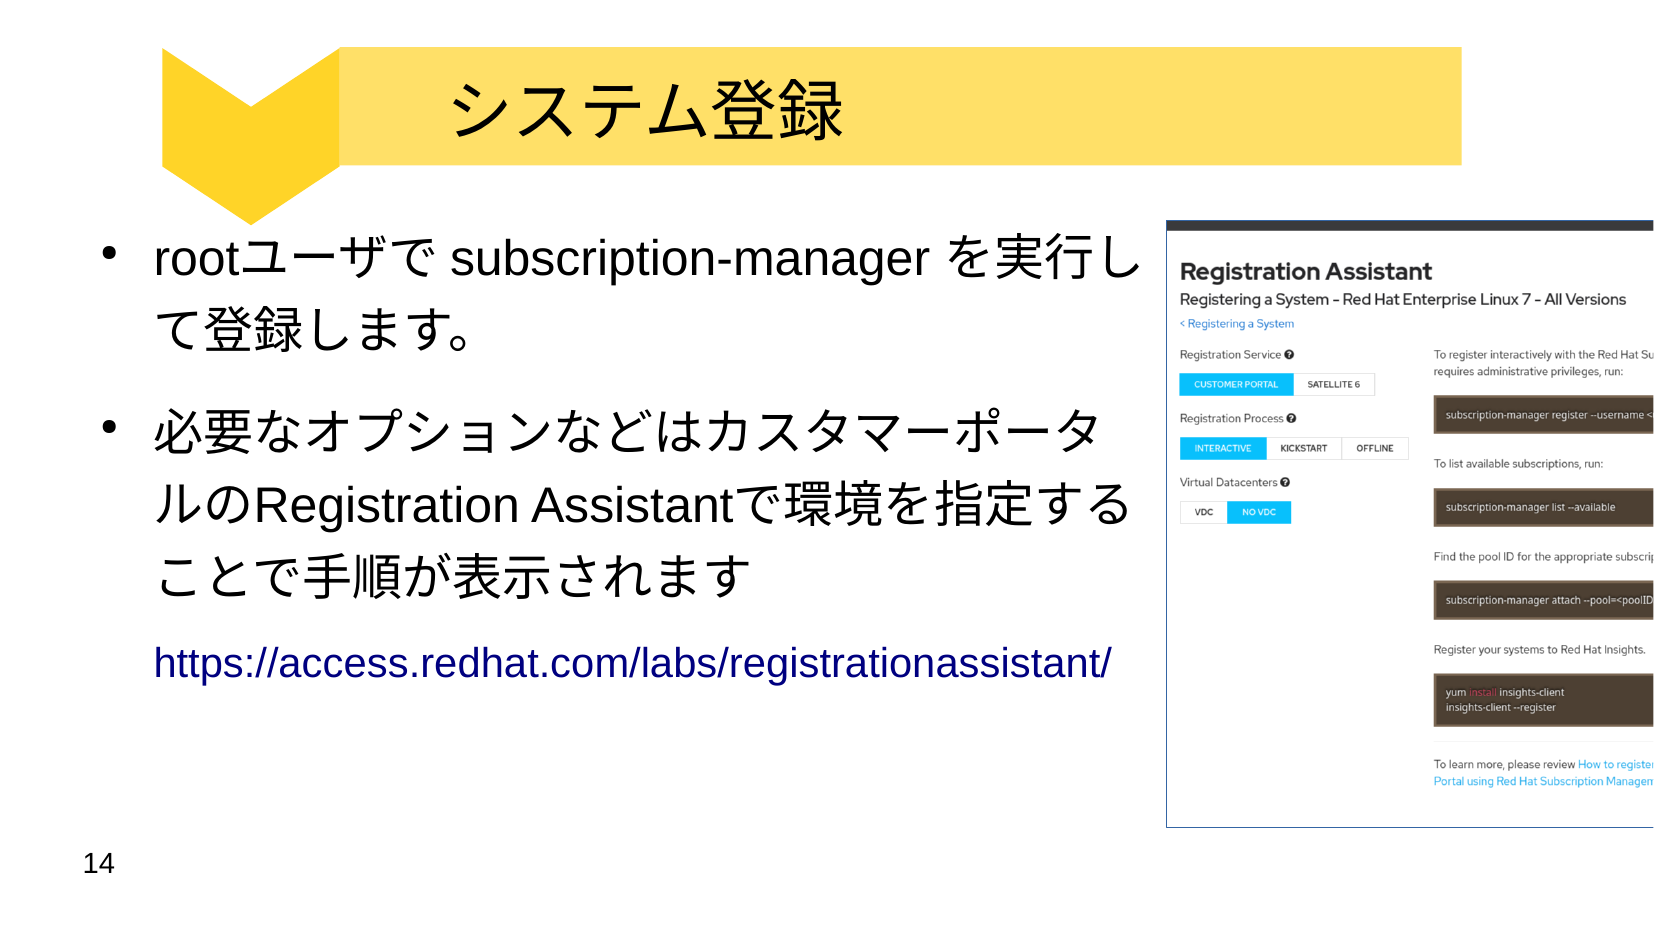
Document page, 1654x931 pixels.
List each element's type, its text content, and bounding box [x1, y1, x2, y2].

list rootユーザで subscription-manager を実行して登録します。 必要なオプションなどはカスタマーポータルのRegistration Assistantで環境を指定することで手順が表示されます https://access.redhat.com/labs/registrationassistant/ [82, 217, 1152, 827]
text_box [162, 48, 340, 226]
text_box システム登録 [339, 47, 1462, 166]
picture [1166, 221, 1654, 827]
